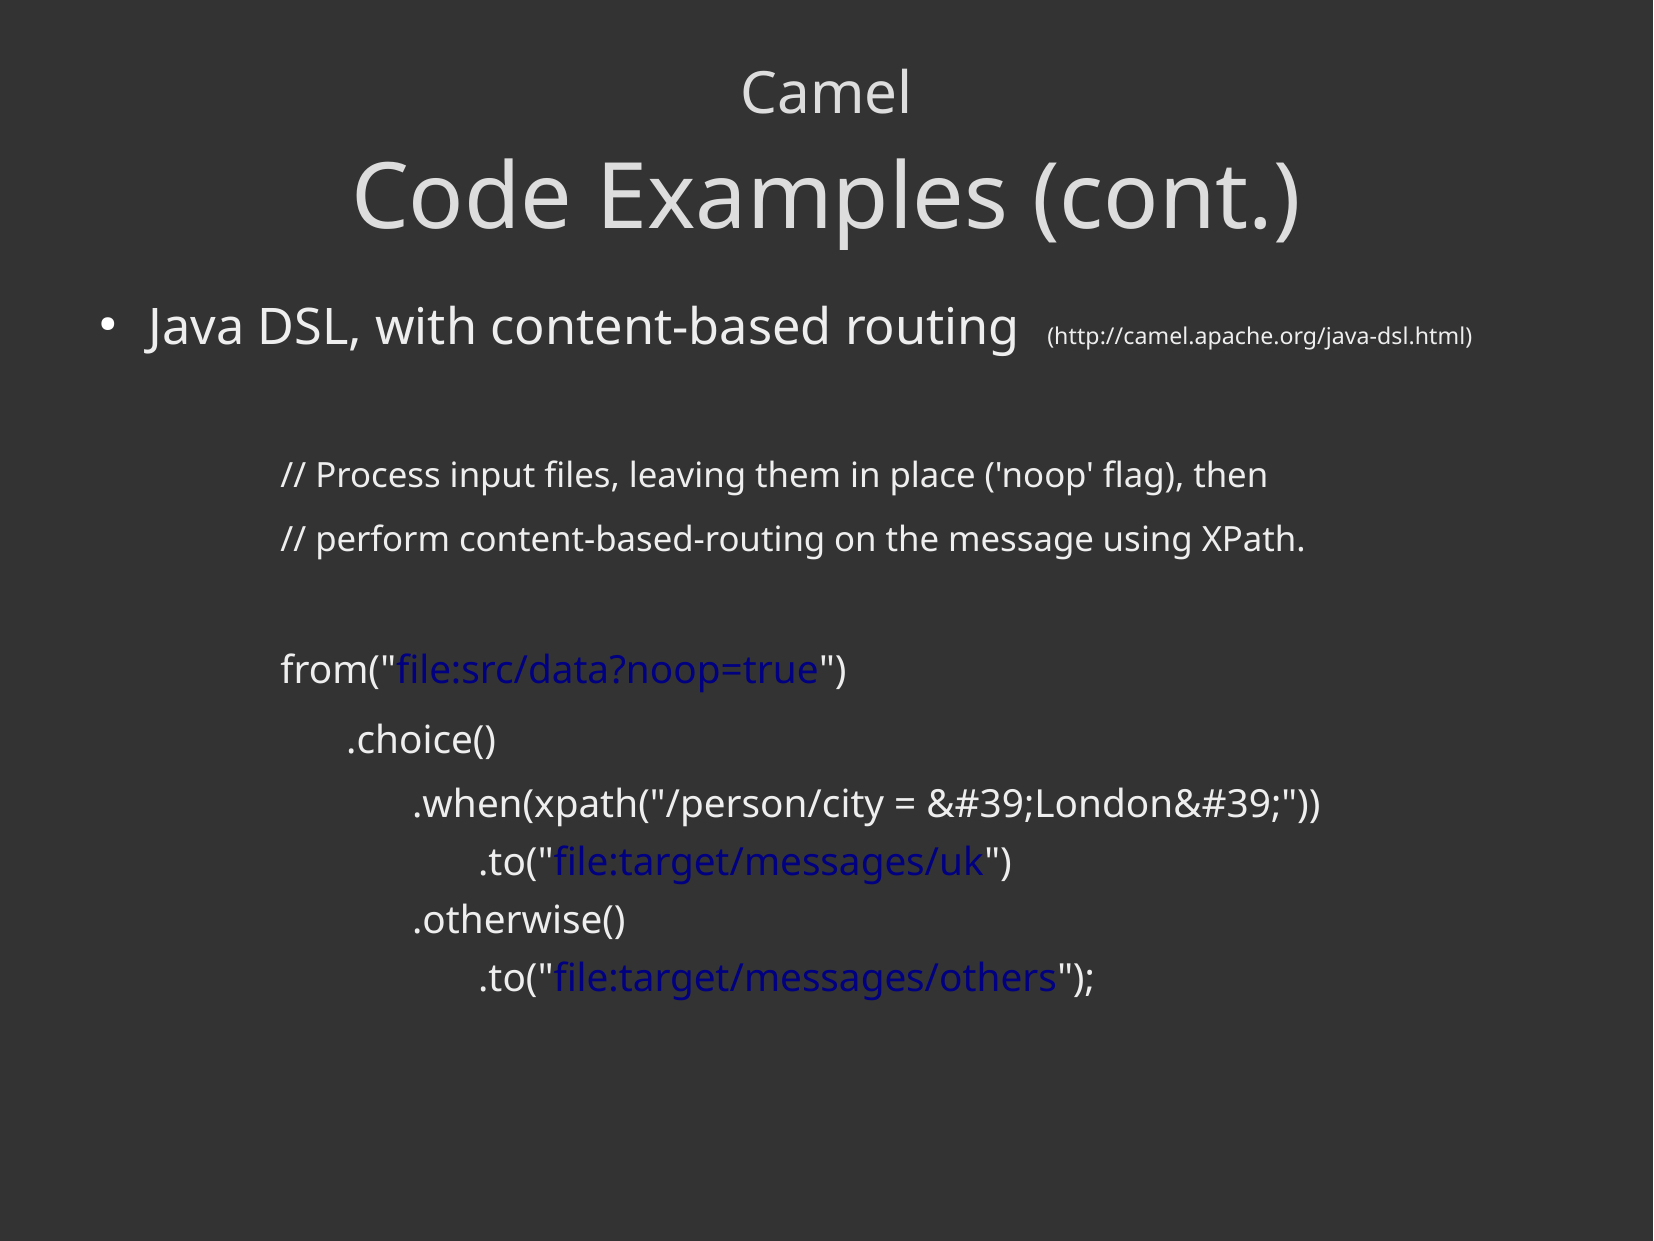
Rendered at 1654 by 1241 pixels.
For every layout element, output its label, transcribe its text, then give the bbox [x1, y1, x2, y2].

title Camel Code Examples (cont.) [82, 49, 1571, 257]
list Java DSL, with content-based routing (http://camel.apache.org/java-dsl.html) // Process input files, leaving them in place ('noop' flag), then // perform content-based-routing on the message using XPath. from("file:src/data?noop=true") .choice() .when(xpath("/person/city = &#39;London&#39;")) .to("file:target/messages/uk") .otherwise() .to("file:target/messages/others"); [82, 290, 1571, 1010]
